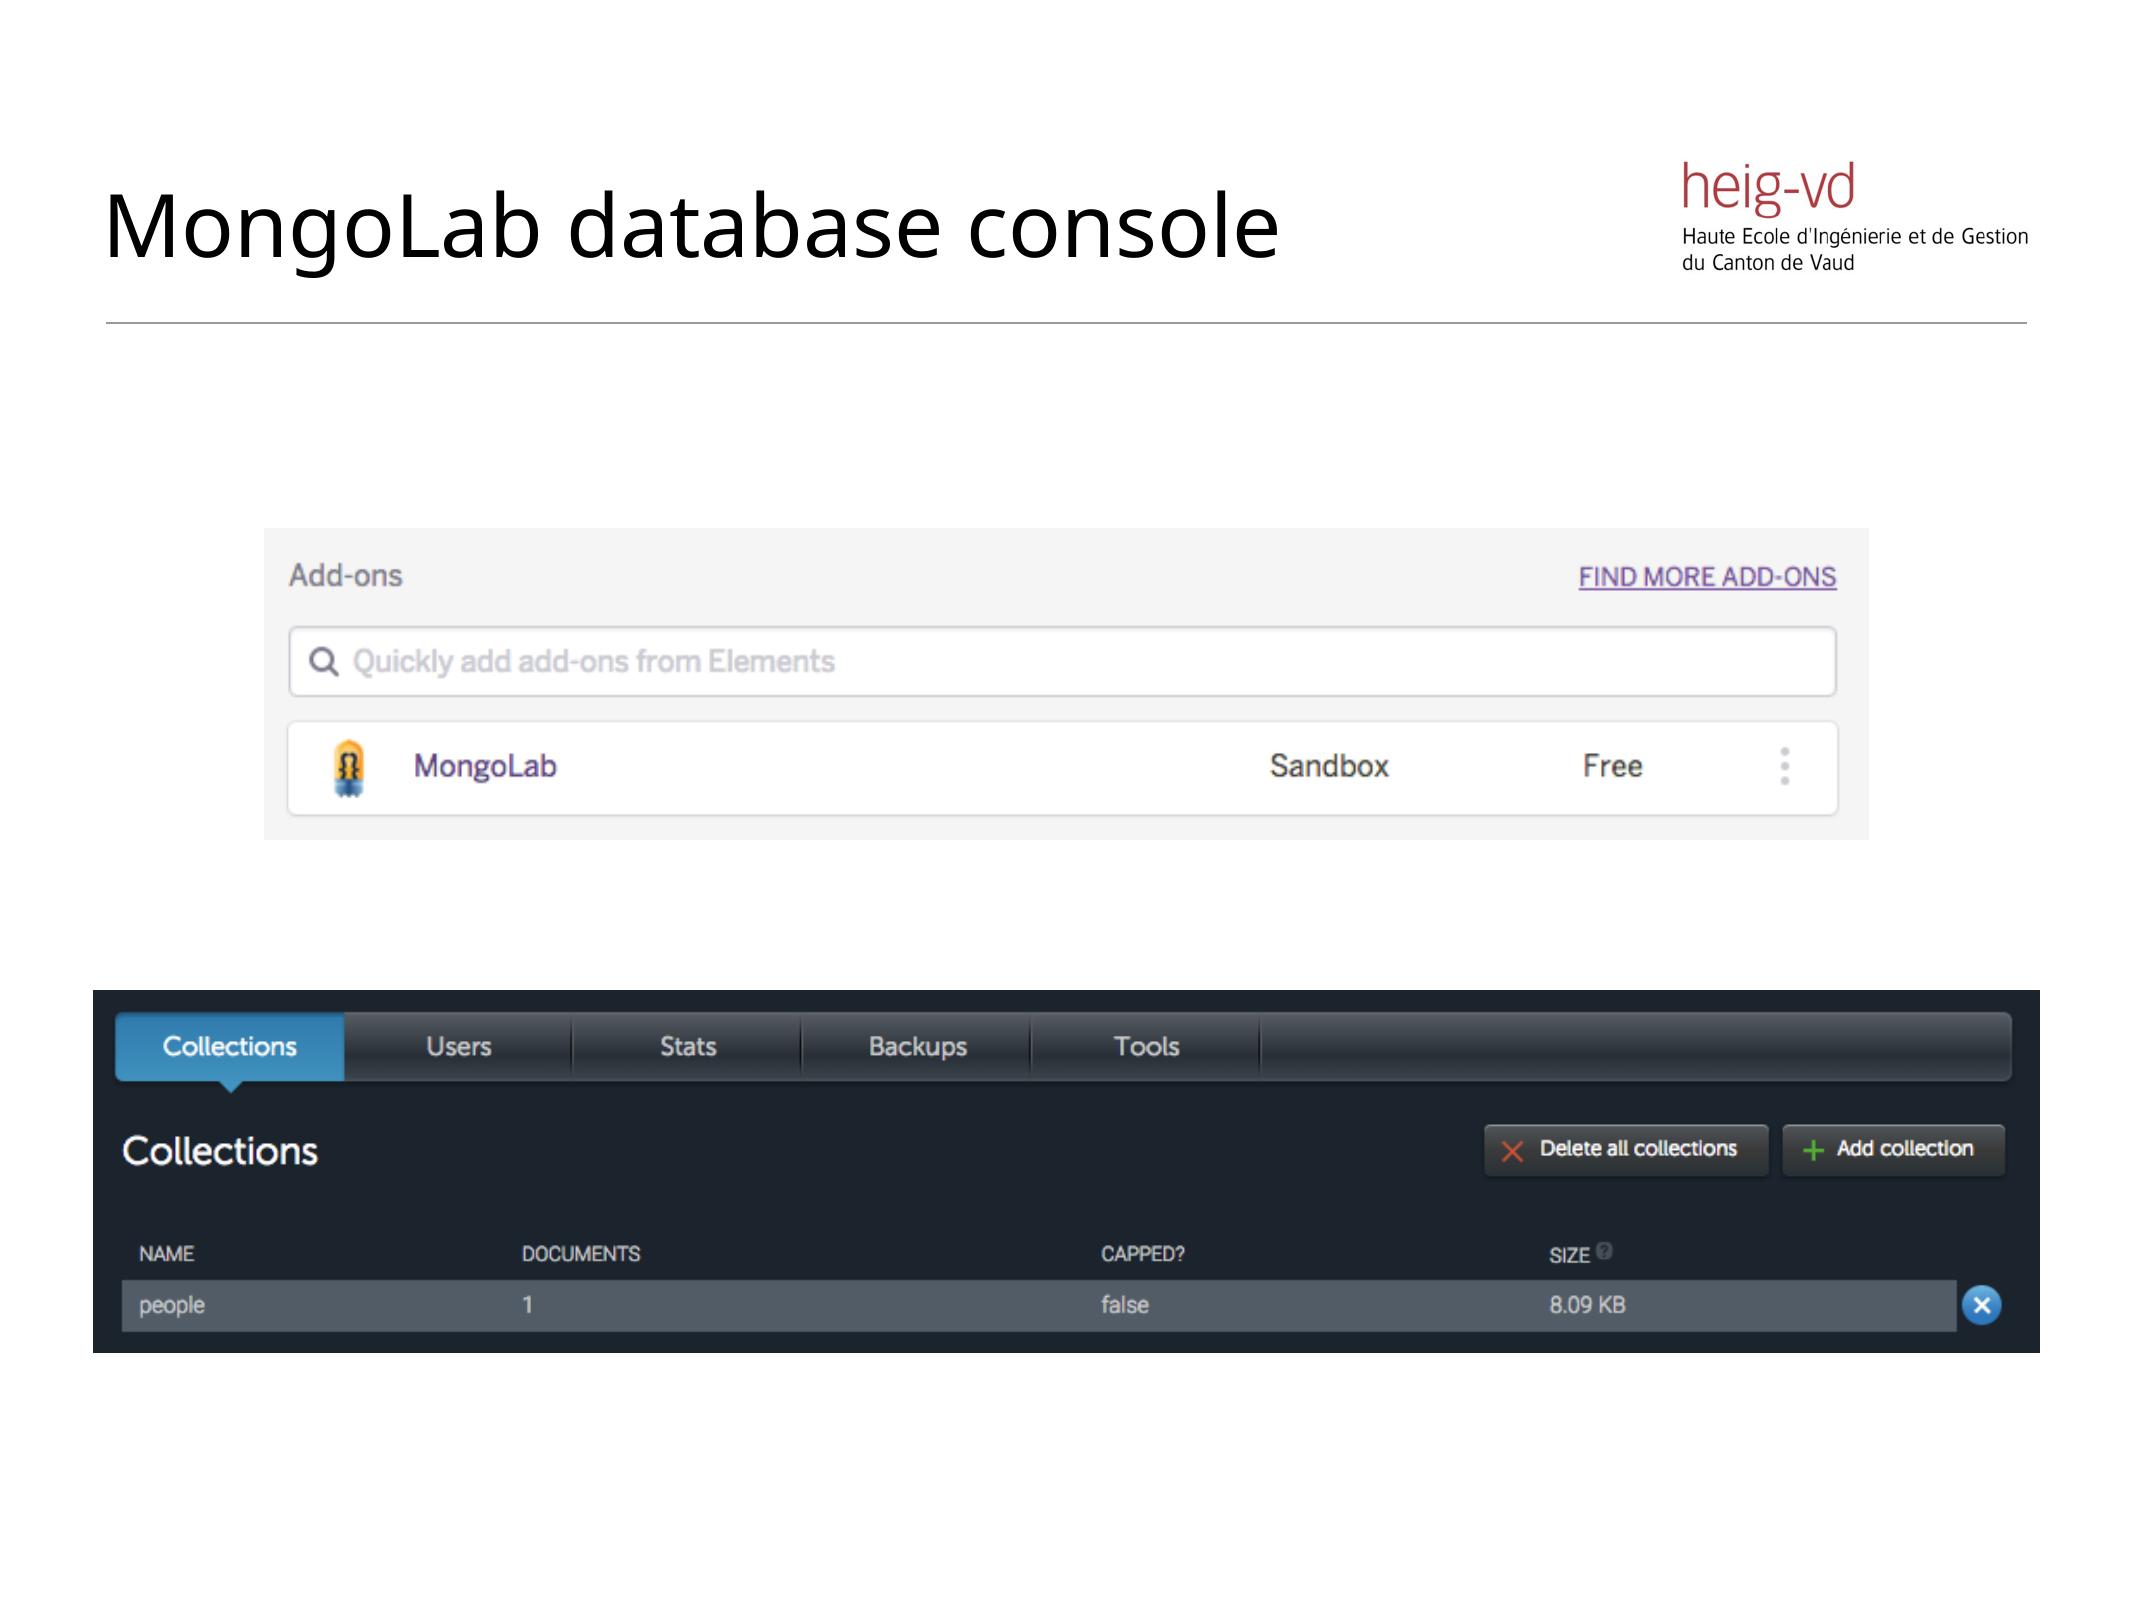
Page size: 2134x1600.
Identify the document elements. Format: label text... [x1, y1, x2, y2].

picture [264, 528, 1869, 840]
title MongoLab database console [93, 54, 2040, 284]
picture [93, 990, 2040, 1353]
